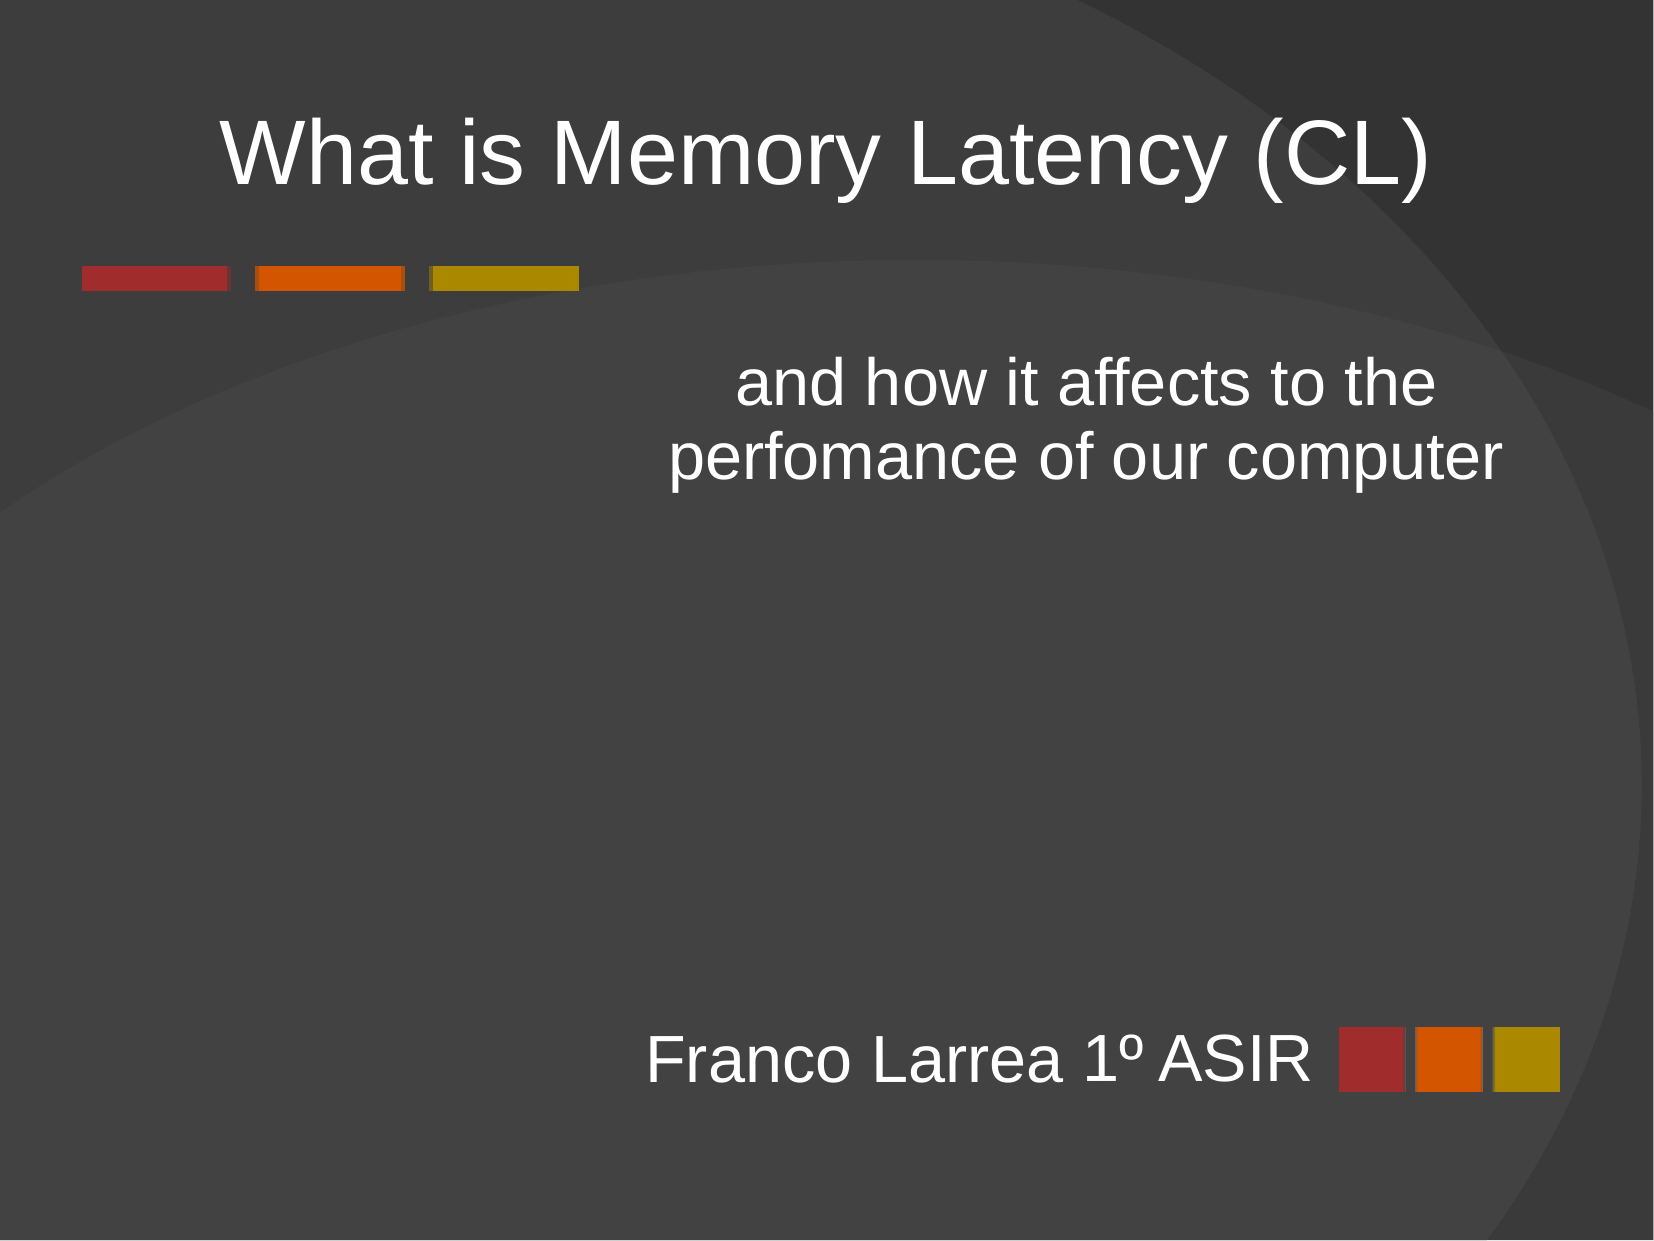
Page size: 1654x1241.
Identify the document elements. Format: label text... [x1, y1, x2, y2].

text_box Franco Larrea 1º ASIR [512, 915, 1447, 1202]
title What is Memory Latency (CL) [82, 49, 1571, 257]
picture [82, 266, 579, 291]
picture [1447, 1027, 1560, 1092]
subtitle and how it affects to the perfomance of our computer [620, 277, 1554, 562]
